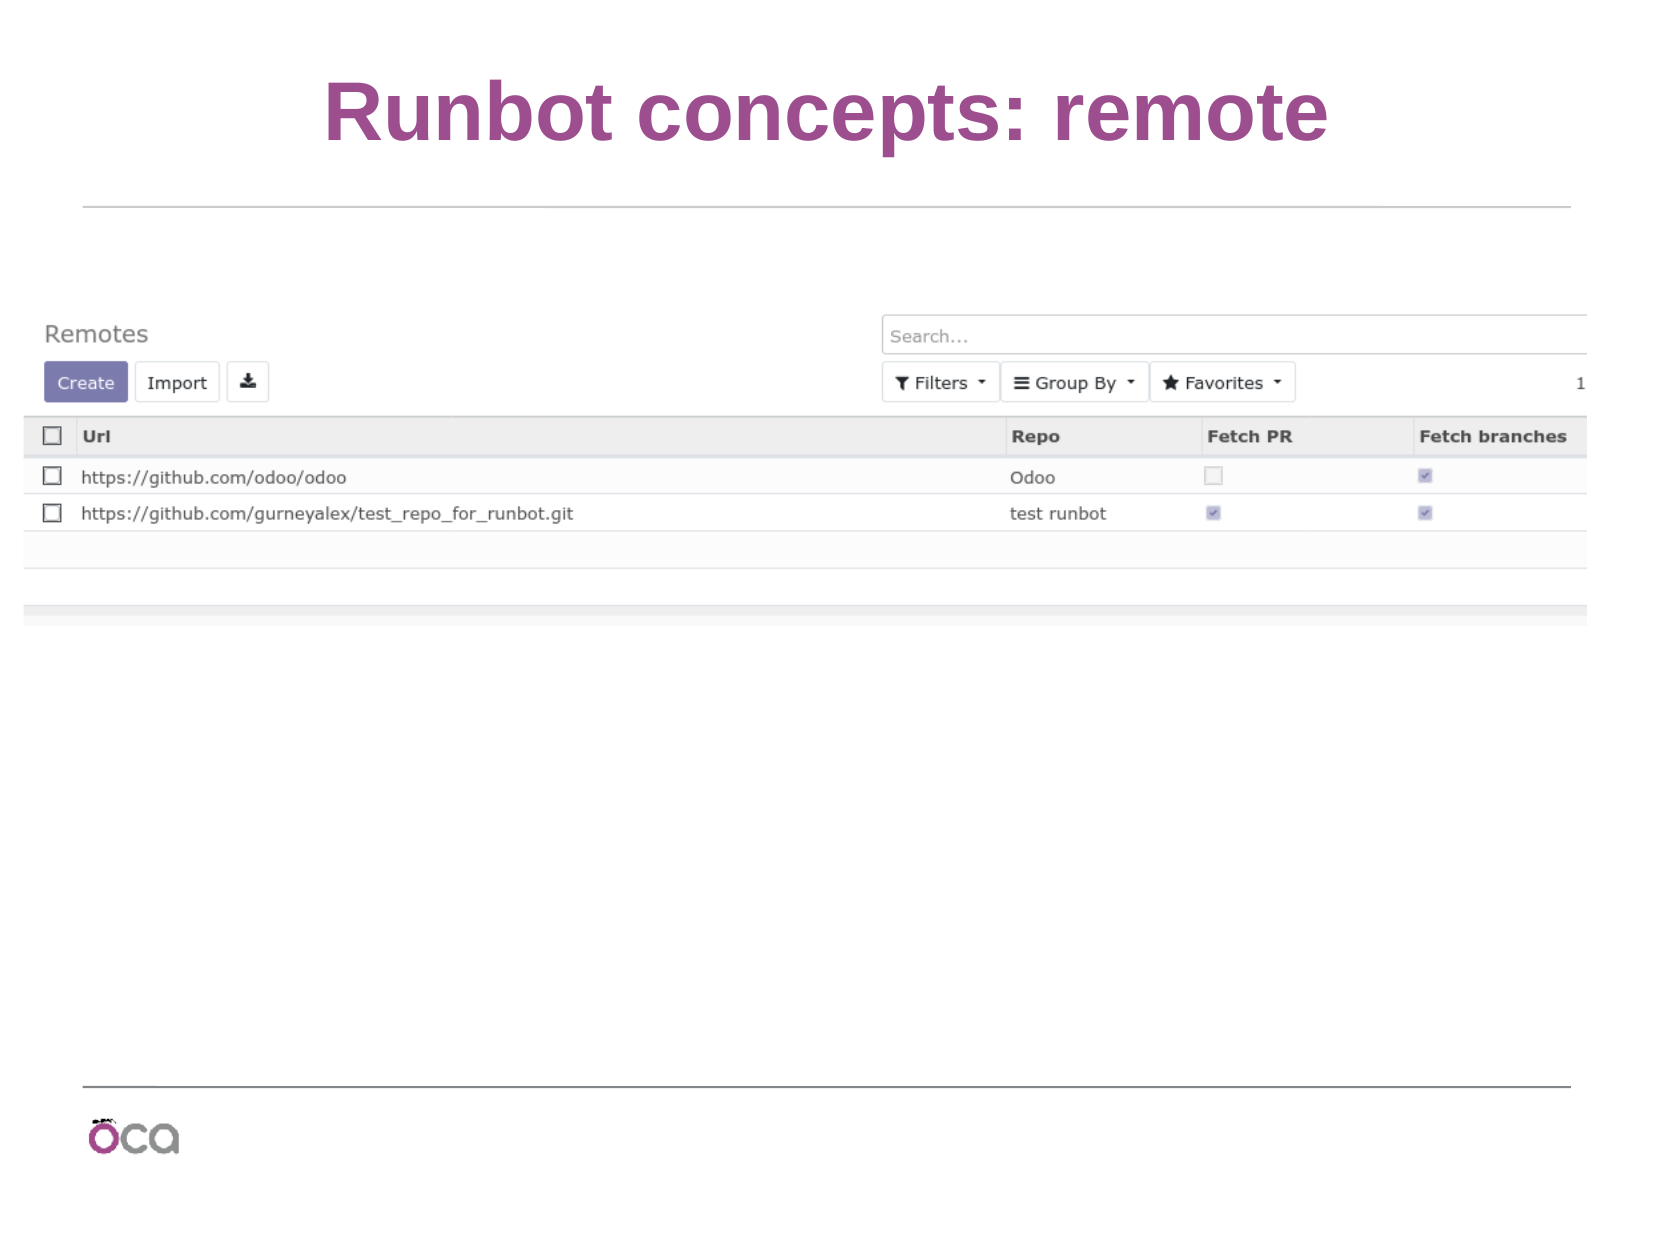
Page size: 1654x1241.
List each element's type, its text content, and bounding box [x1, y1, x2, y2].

picture [23, 307, 1587, 626]
title Runbot concepts: remote [82, 27, 1571, 196]
picture [82, 1089, 186, 1191]
